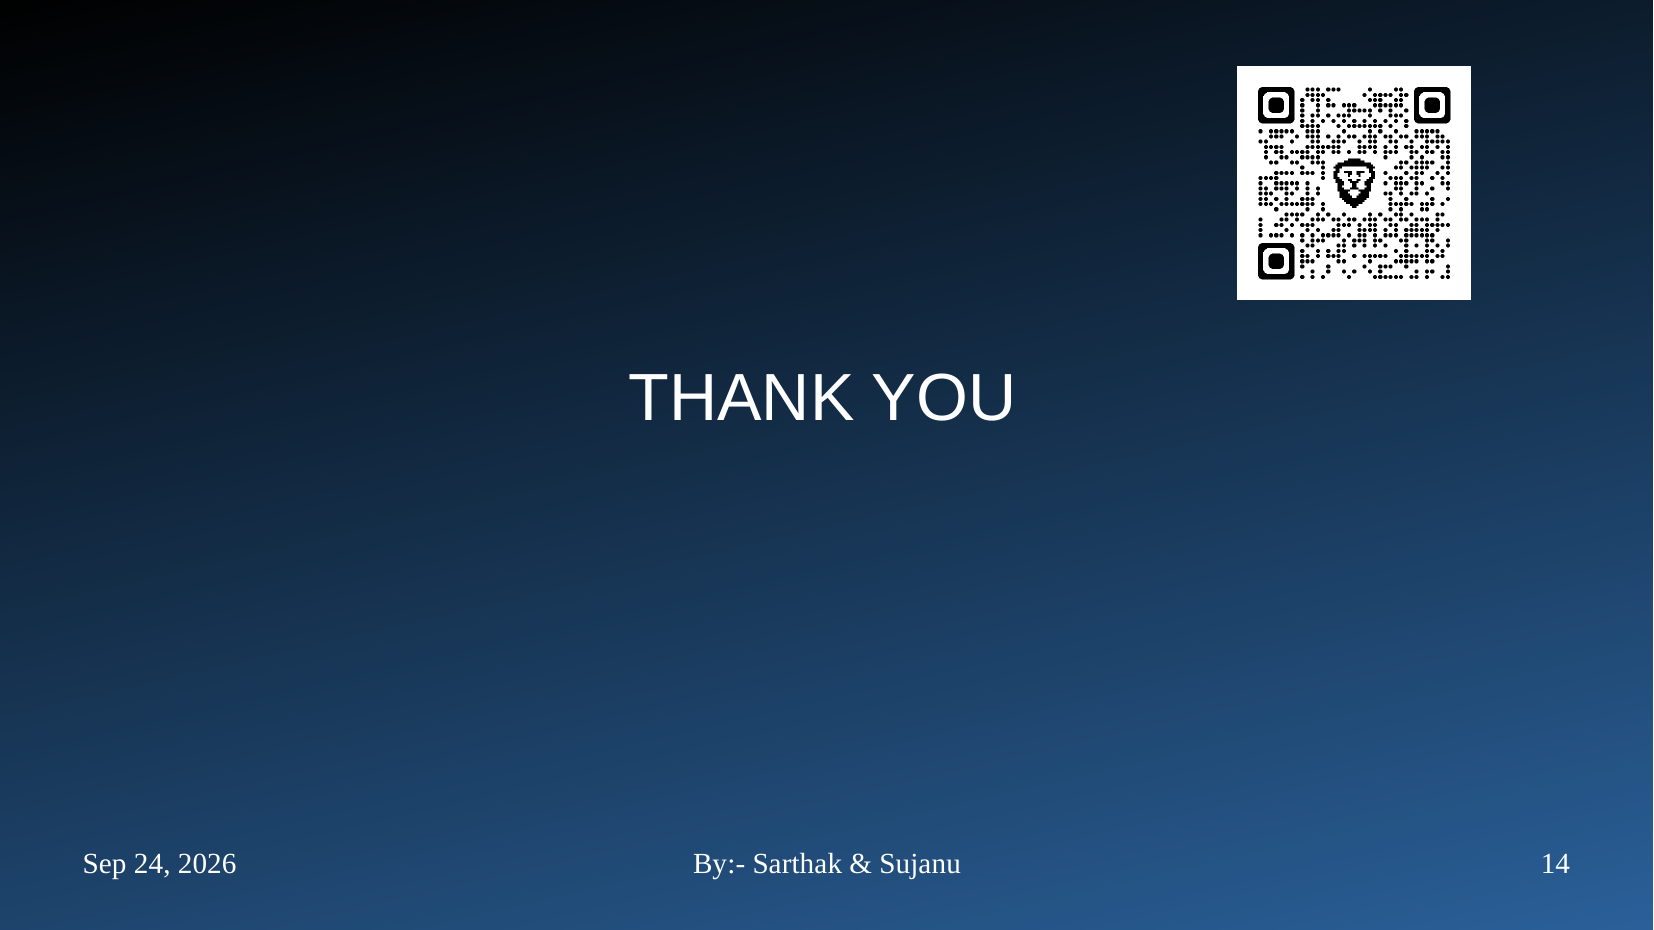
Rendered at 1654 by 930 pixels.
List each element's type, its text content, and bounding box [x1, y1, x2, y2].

subtitle THANK YOU [75, 37, 1571, 757]
picture [1237, 66, 1471, 301]
